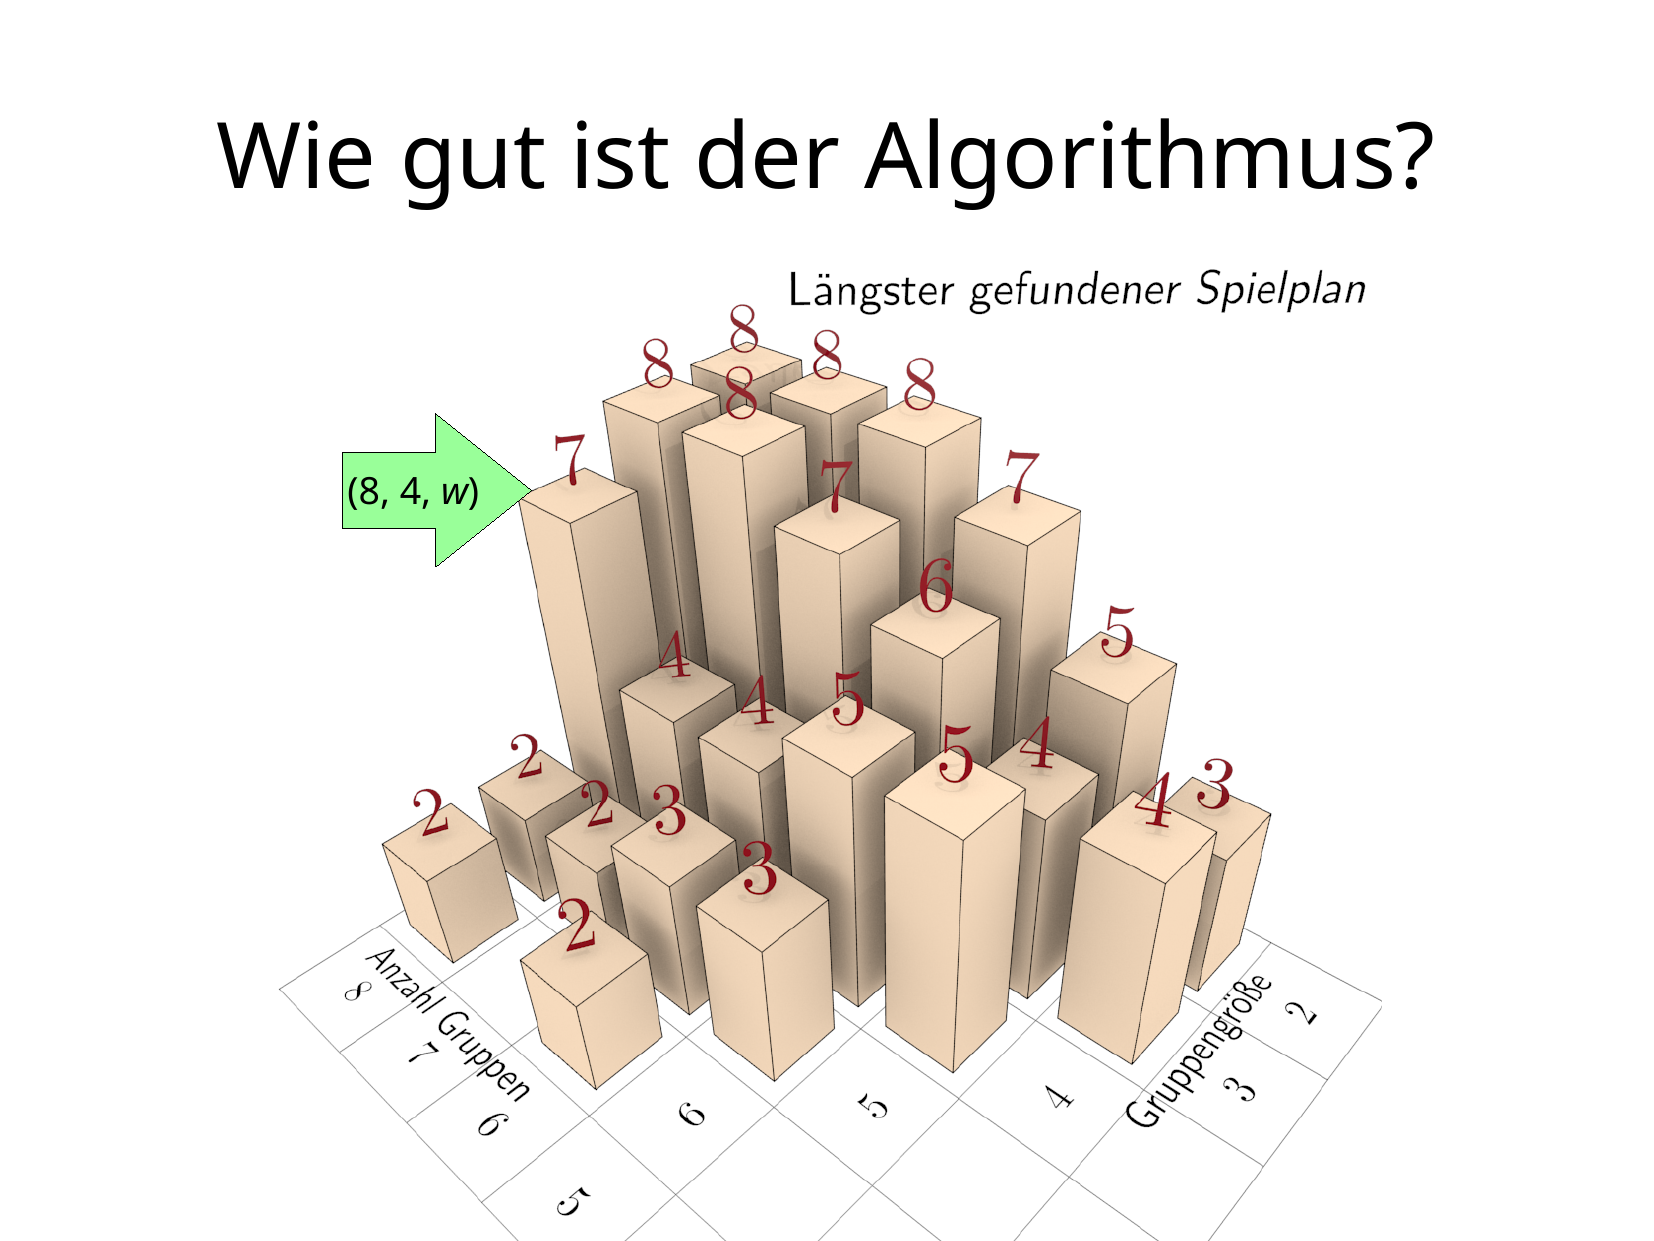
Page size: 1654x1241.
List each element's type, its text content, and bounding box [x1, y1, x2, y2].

picture [236, 236, 1382, 1241]
title Wie gut ist der Algorithmus? [82, 49, 1571, 257]
text_box (8, 4, w) [342, 413, 532, 567]
